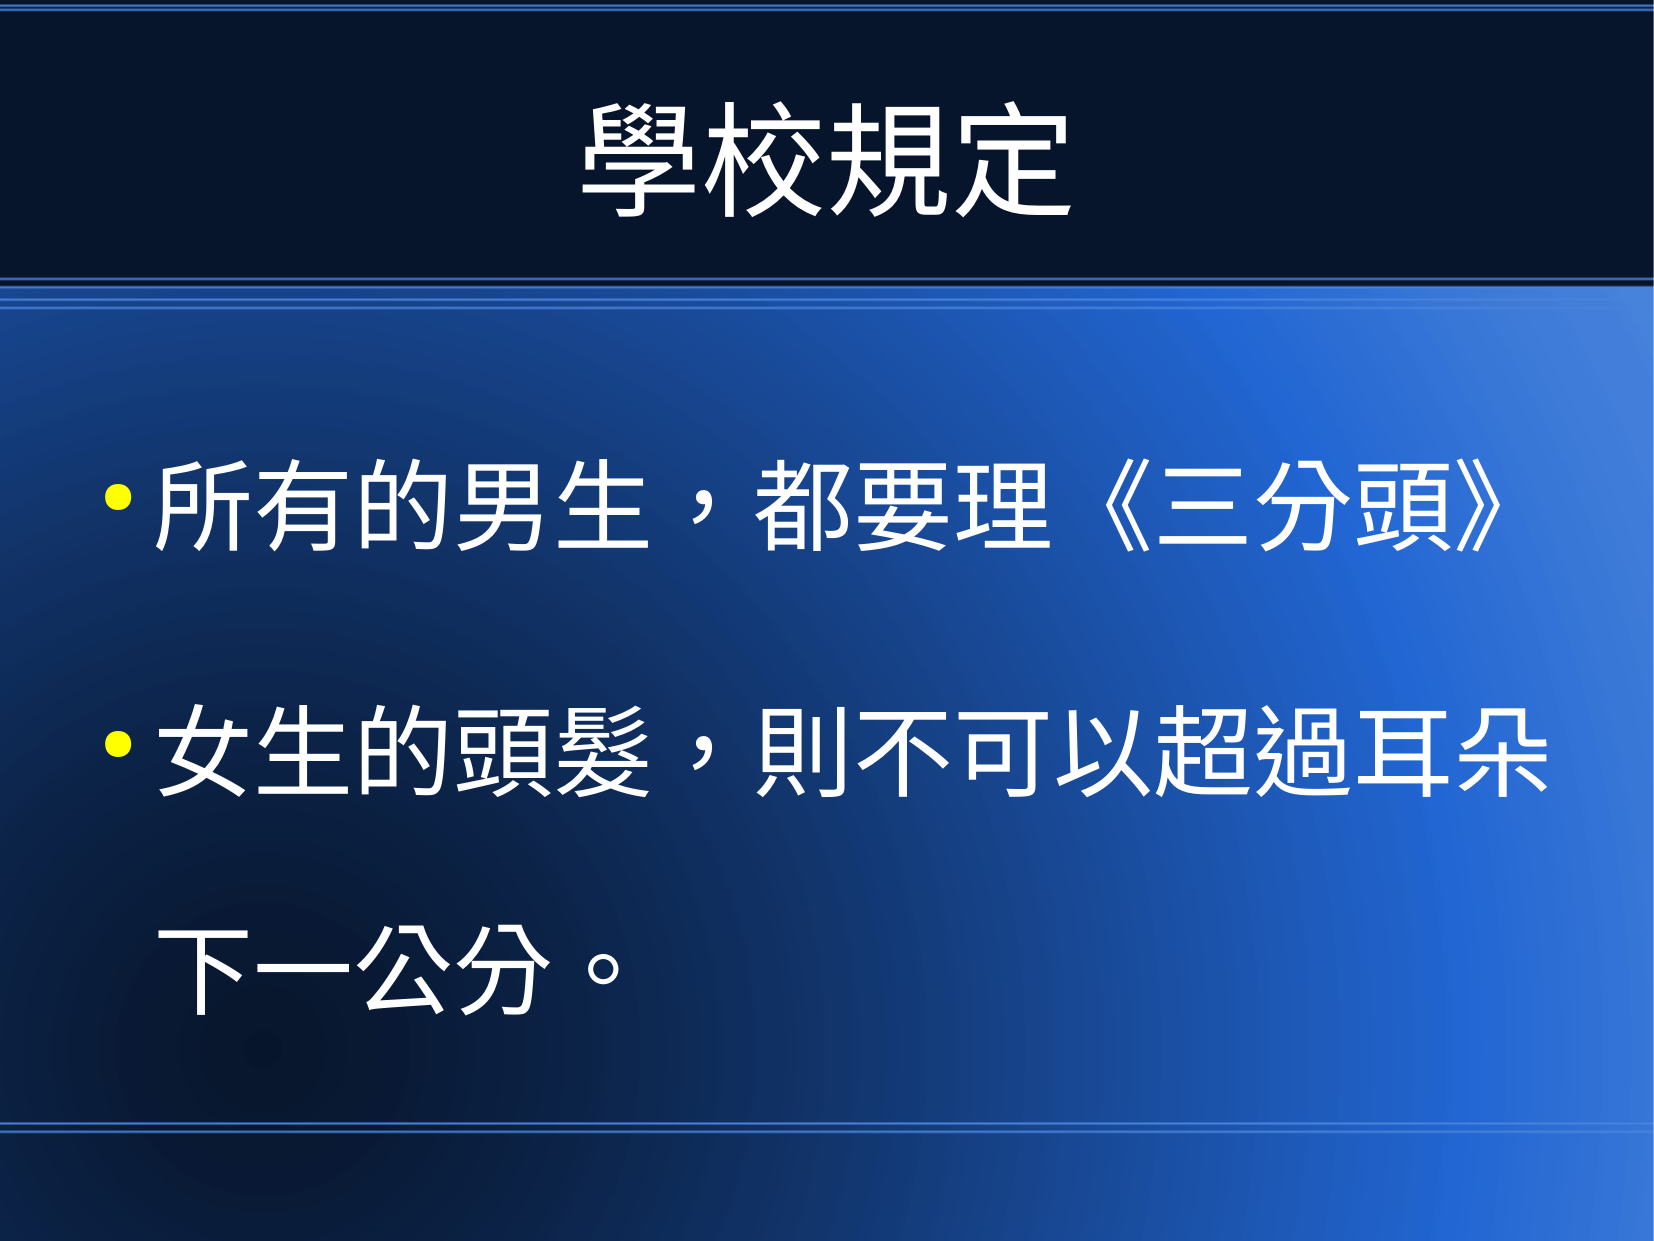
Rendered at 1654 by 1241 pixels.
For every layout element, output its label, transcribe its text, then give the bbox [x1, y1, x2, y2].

picture [0, 0, 1654, 1241]
title 學校規定 [82, 49, 1571, 257]
list 所有的男生，都要理《三分頭》 女生的頭髮，則不可以超過耳朵下一公分。 [82, 355, 1571, 1241]
